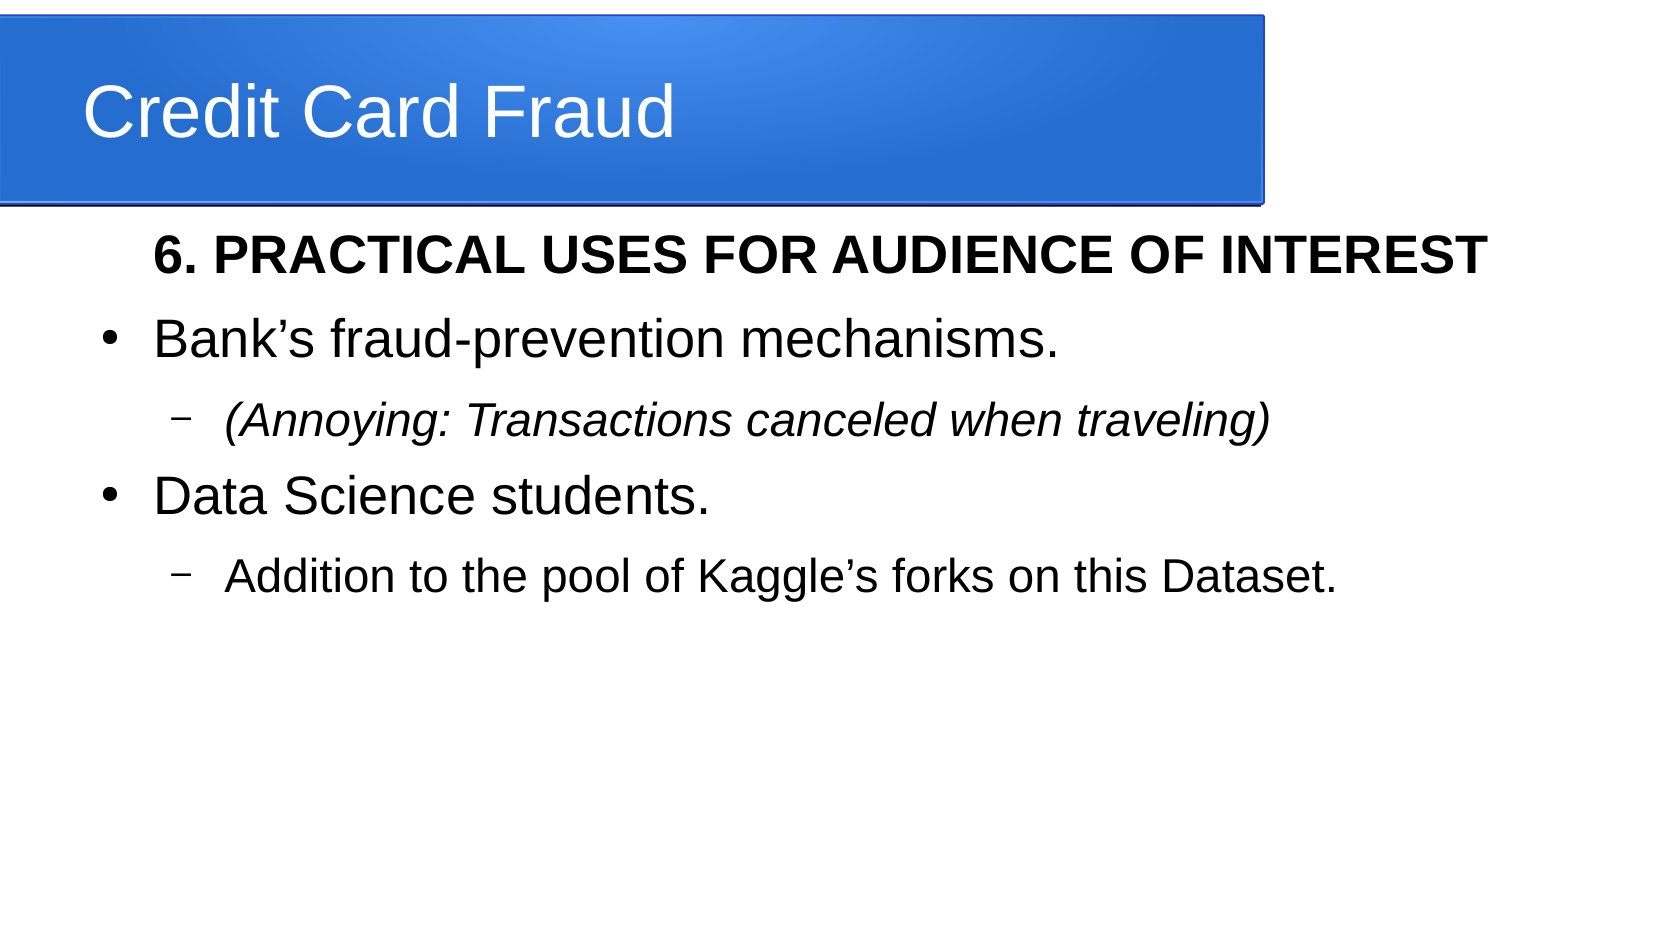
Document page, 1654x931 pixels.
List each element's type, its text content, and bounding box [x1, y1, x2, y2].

list 6. PRACTICAL USES FOR AUDIENCE OF INTEREST Bank’s fraud-prevention mechanisms. (Annoying: Transactions canceled when traveling) Data Science students. Addition to the pool of Kaggle’s forks on this Dataset. [82, 224, 1571, 764]
title Credit Card Fraud [82, 35, 1235, 189]
